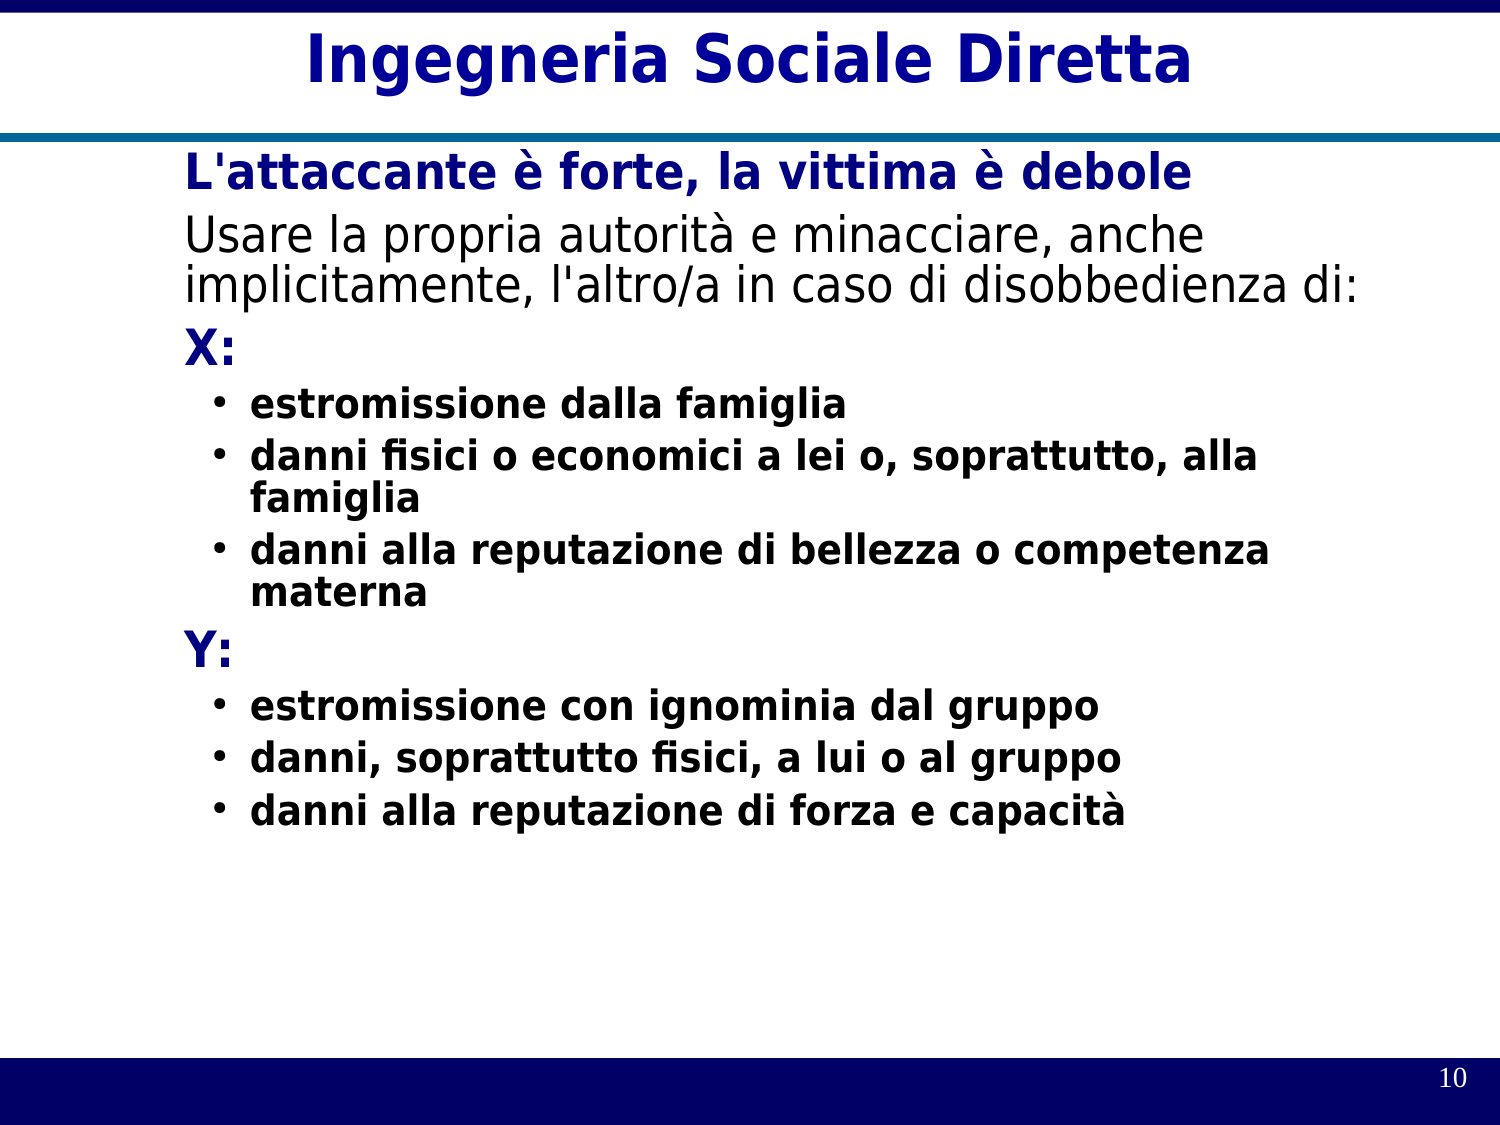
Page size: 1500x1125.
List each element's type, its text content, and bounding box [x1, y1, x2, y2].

title Ingegneria Sociale Diretta [62, 0, 1438, 126]
list L'attaccante è forte, la vittima è debole Usare la propria autorità e minacciare, anche implicitamente, l'altro/a in caso di disobbedienza di: X: estromissione dalla famiglia danni fisici o economici a lei o, soprattutto, alla famiglia danni alla reputazione di bellezza o competenza materna Y: estromissione con ignominia dal gruppo danni, soprattutto fisici, a lui o al gruppo danni alla reputazione di forza e capacità [62, 149, 1438, 1125]
